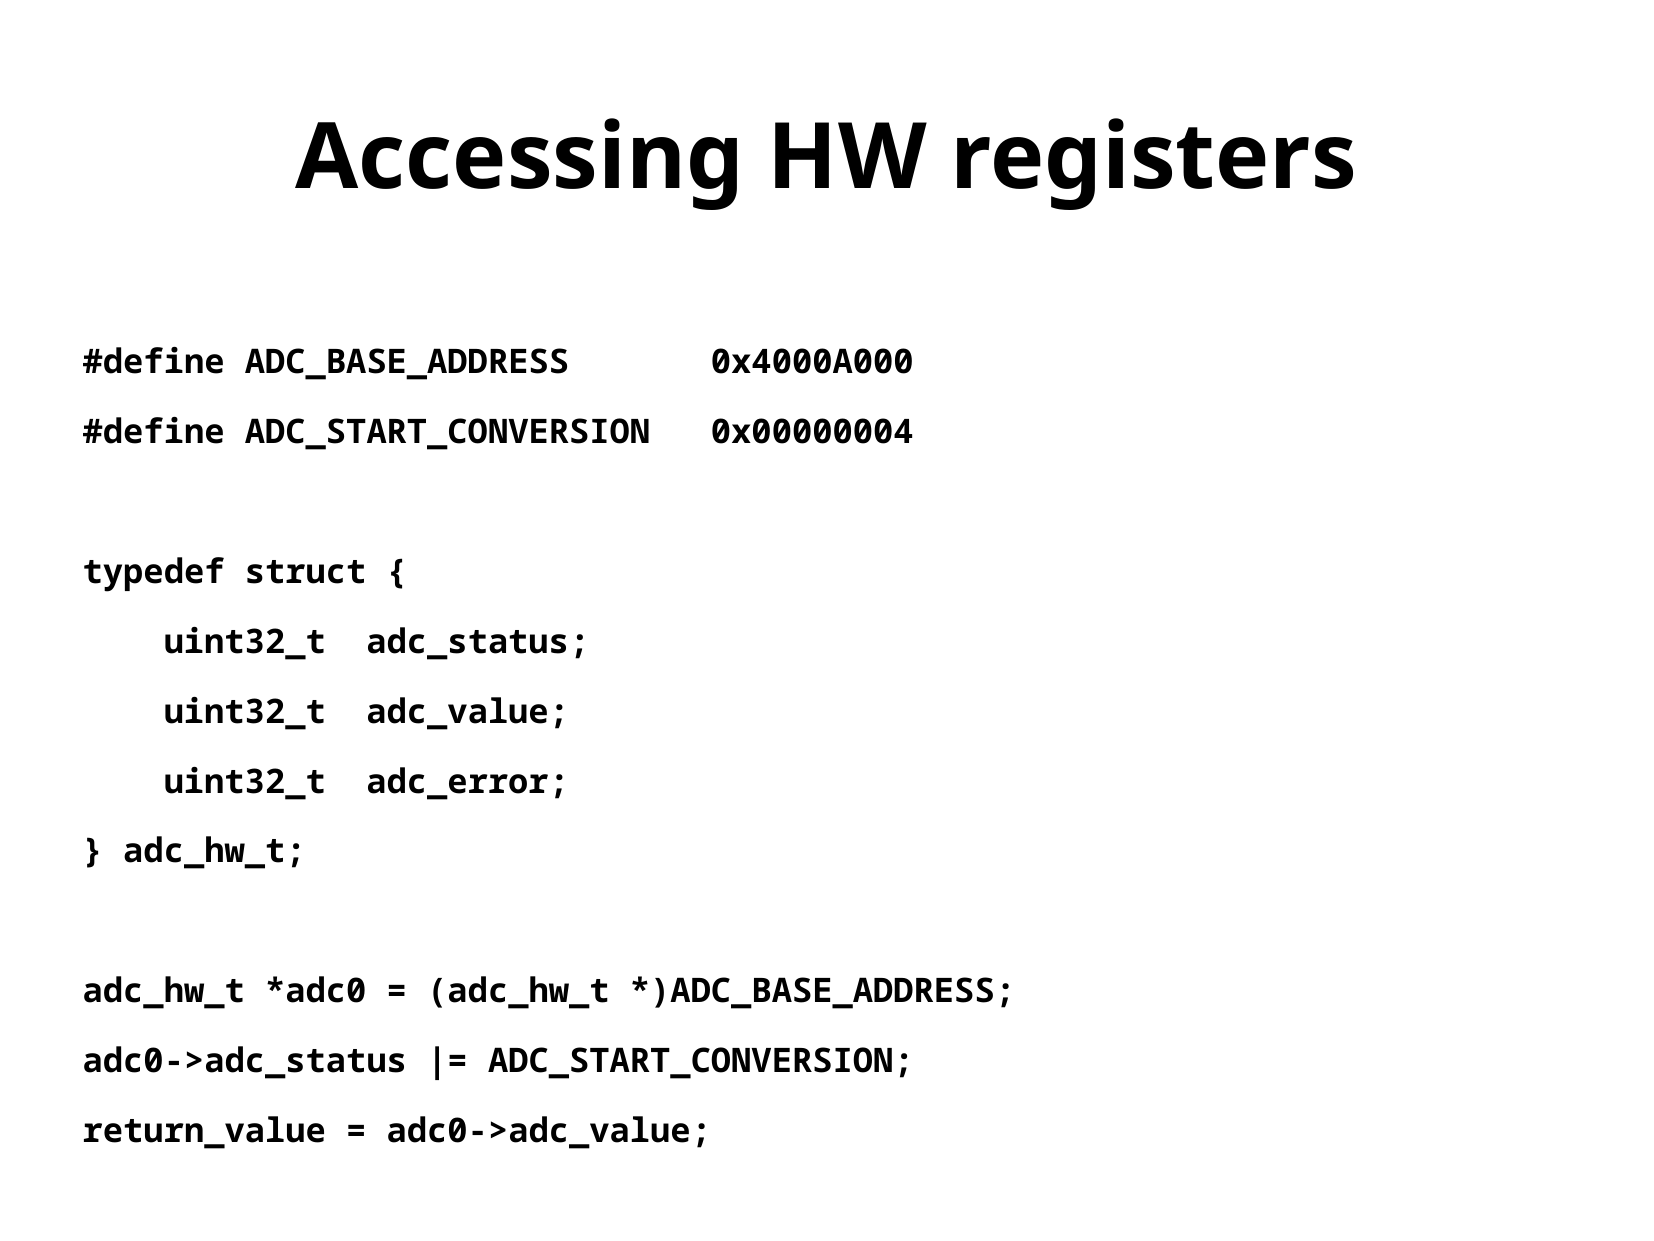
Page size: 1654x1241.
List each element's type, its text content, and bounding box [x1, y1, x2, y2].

title Accessing HW registers [82, 49, 1571, 257]
list #define ADC_BASE_ADDRESS 0x4000A000 #define ADC_START_CONVERSION 0x00000004 typedef struct { uint32_t adc_status; uint32_t adc_value; uint32_t adc_error; } adc_hw_t; adc_hw_t *adc0 = (adc_hw_t *)ADC_BASE_ADDRESS; adc0->adc_status |= ADC_START_CONVERSION; return_value = adc0->adc_value; [82, 337, 1571, 1157]
